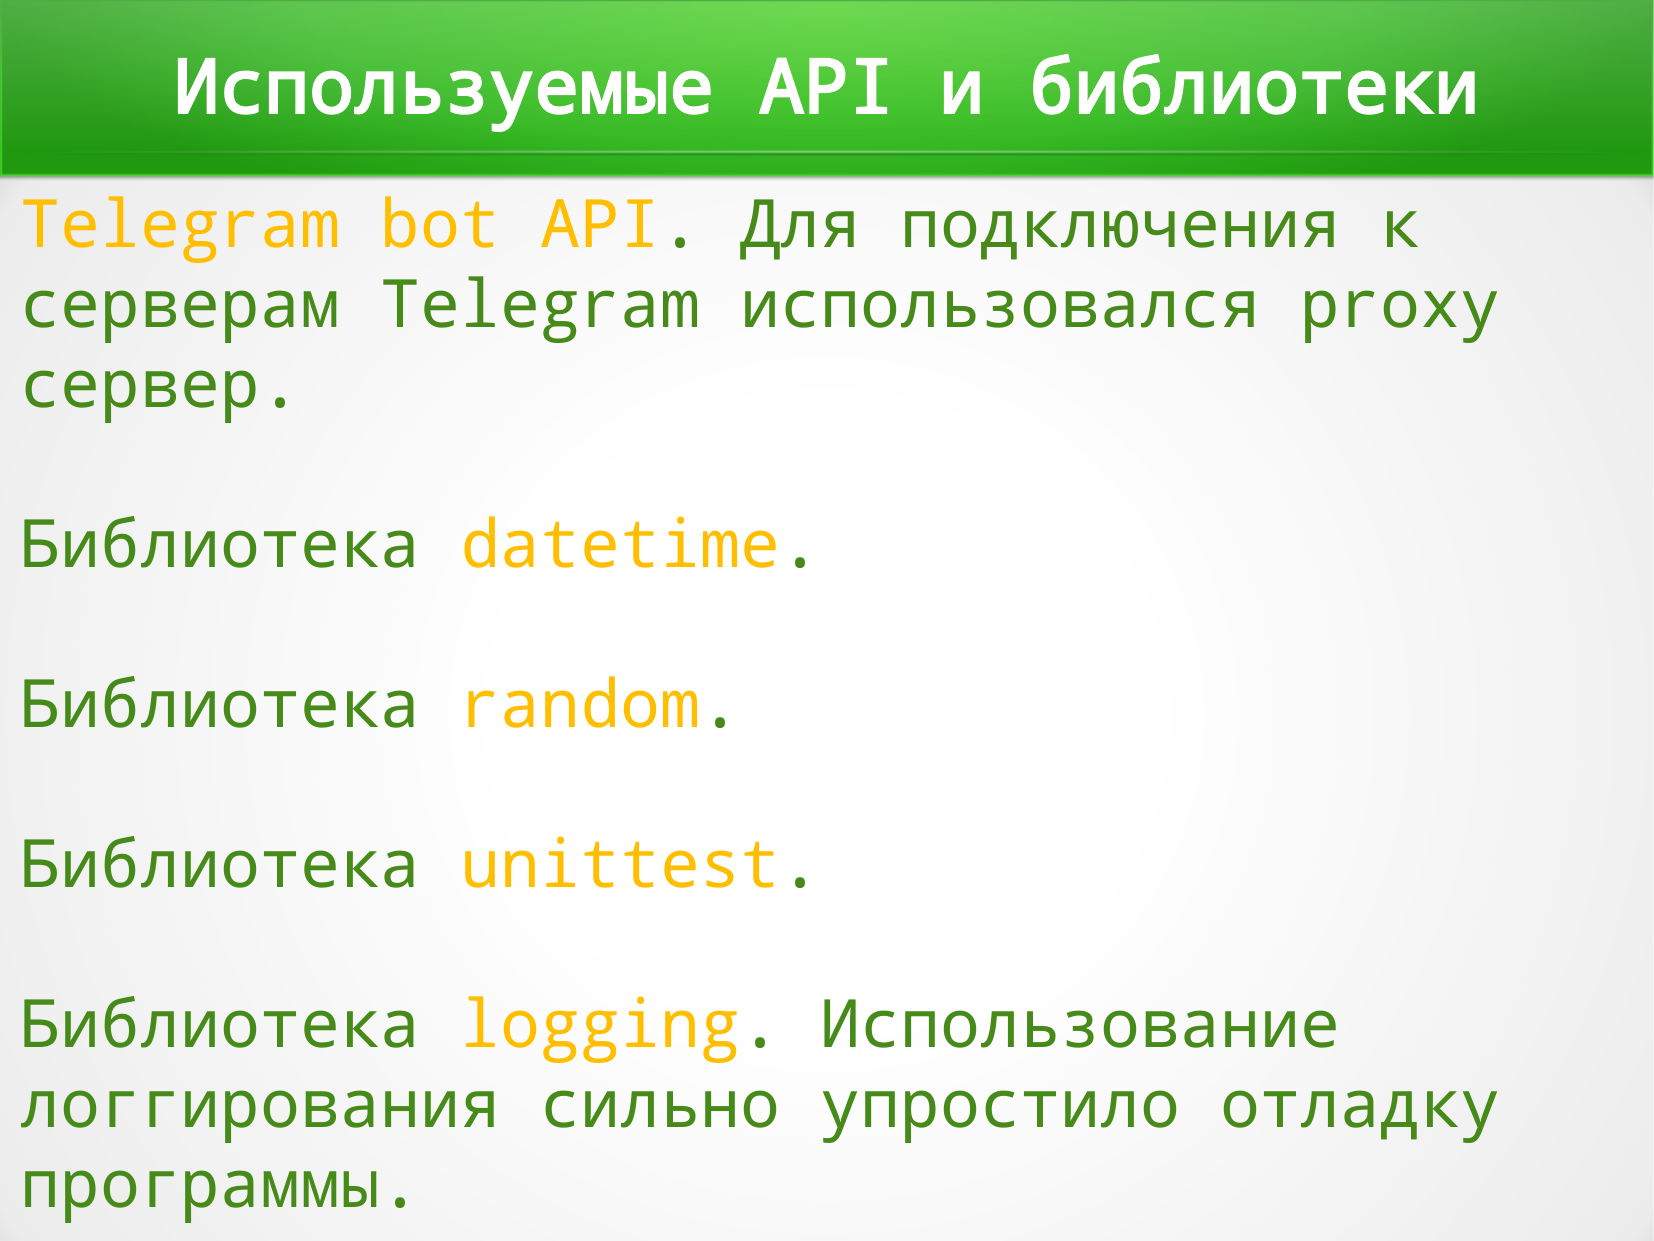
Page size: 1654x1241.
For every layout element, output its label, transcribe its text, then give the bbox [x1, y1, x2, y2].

title Telegram bot API. Для подключения к серверам Telegram использовался proxy сервер. Библиотека datetime. Библиотека random. Библиотека unittest. Библиотека logging. Использование логгирования сильно упростило отладку программы. [20, 194, 1654, 1241]
title Используемые API и библиотеки [82, 11, 1571, 154]
